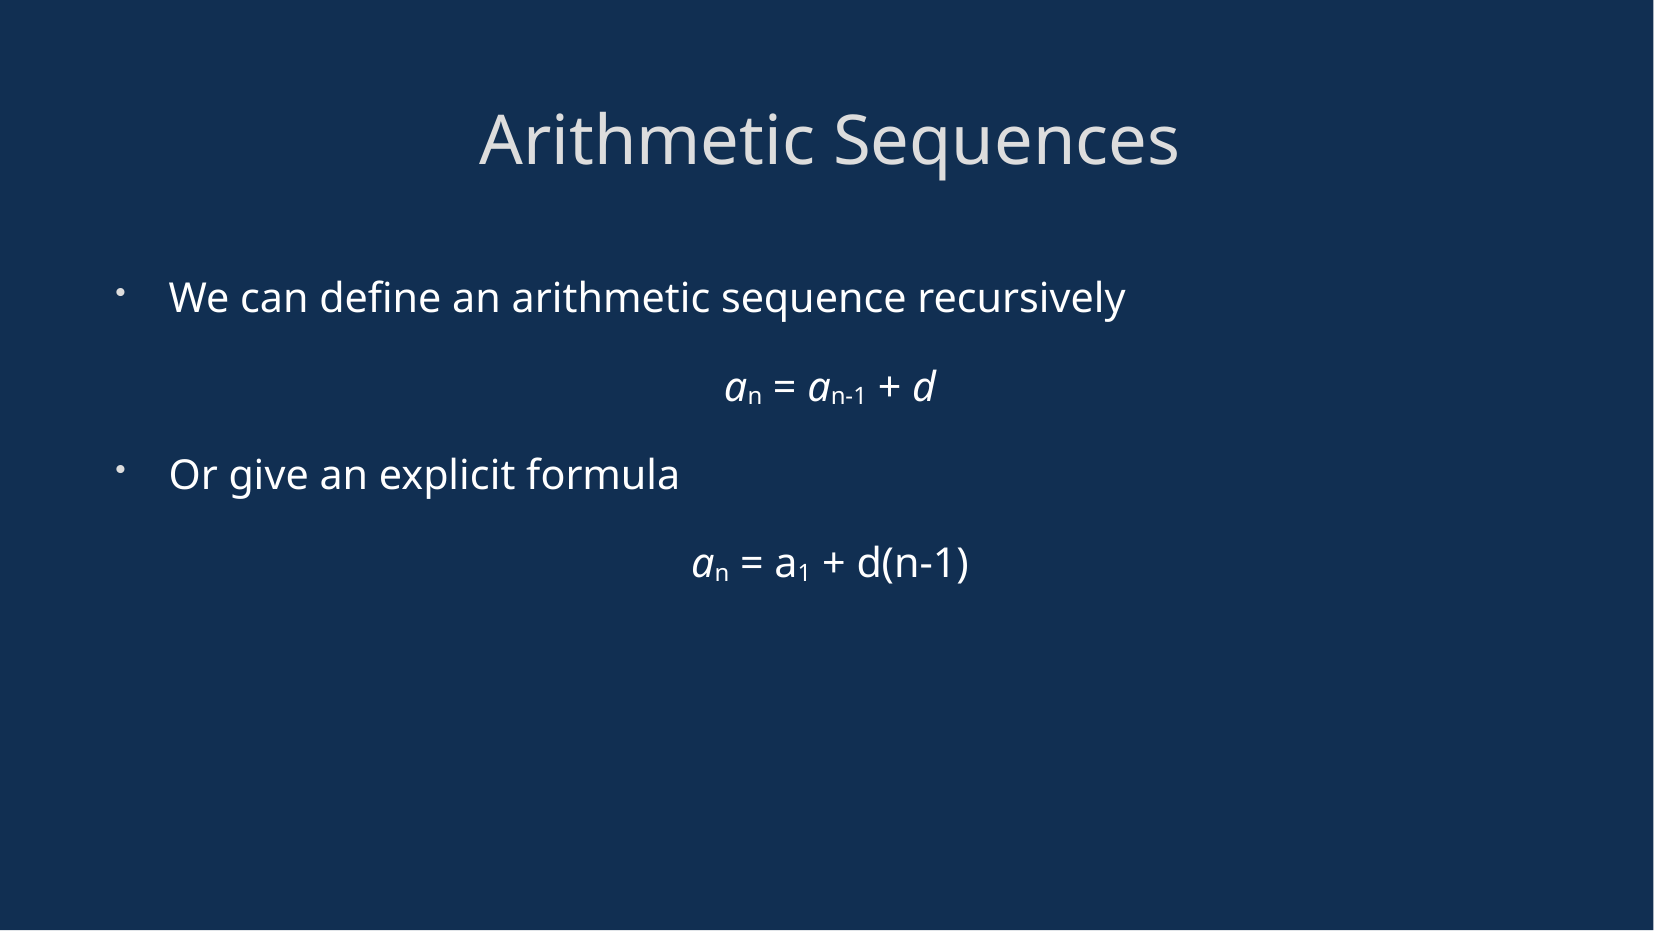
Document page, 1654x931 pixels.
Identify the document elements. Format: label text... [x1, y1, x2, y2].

list We can define an arithmetic sequence recursively an = an-1 + d Or give an explicit formula an = a1 + d(n-1) [97, 268, 1563, 806]
title Arithmetic Sequences [97, 56, 1563, 220]
